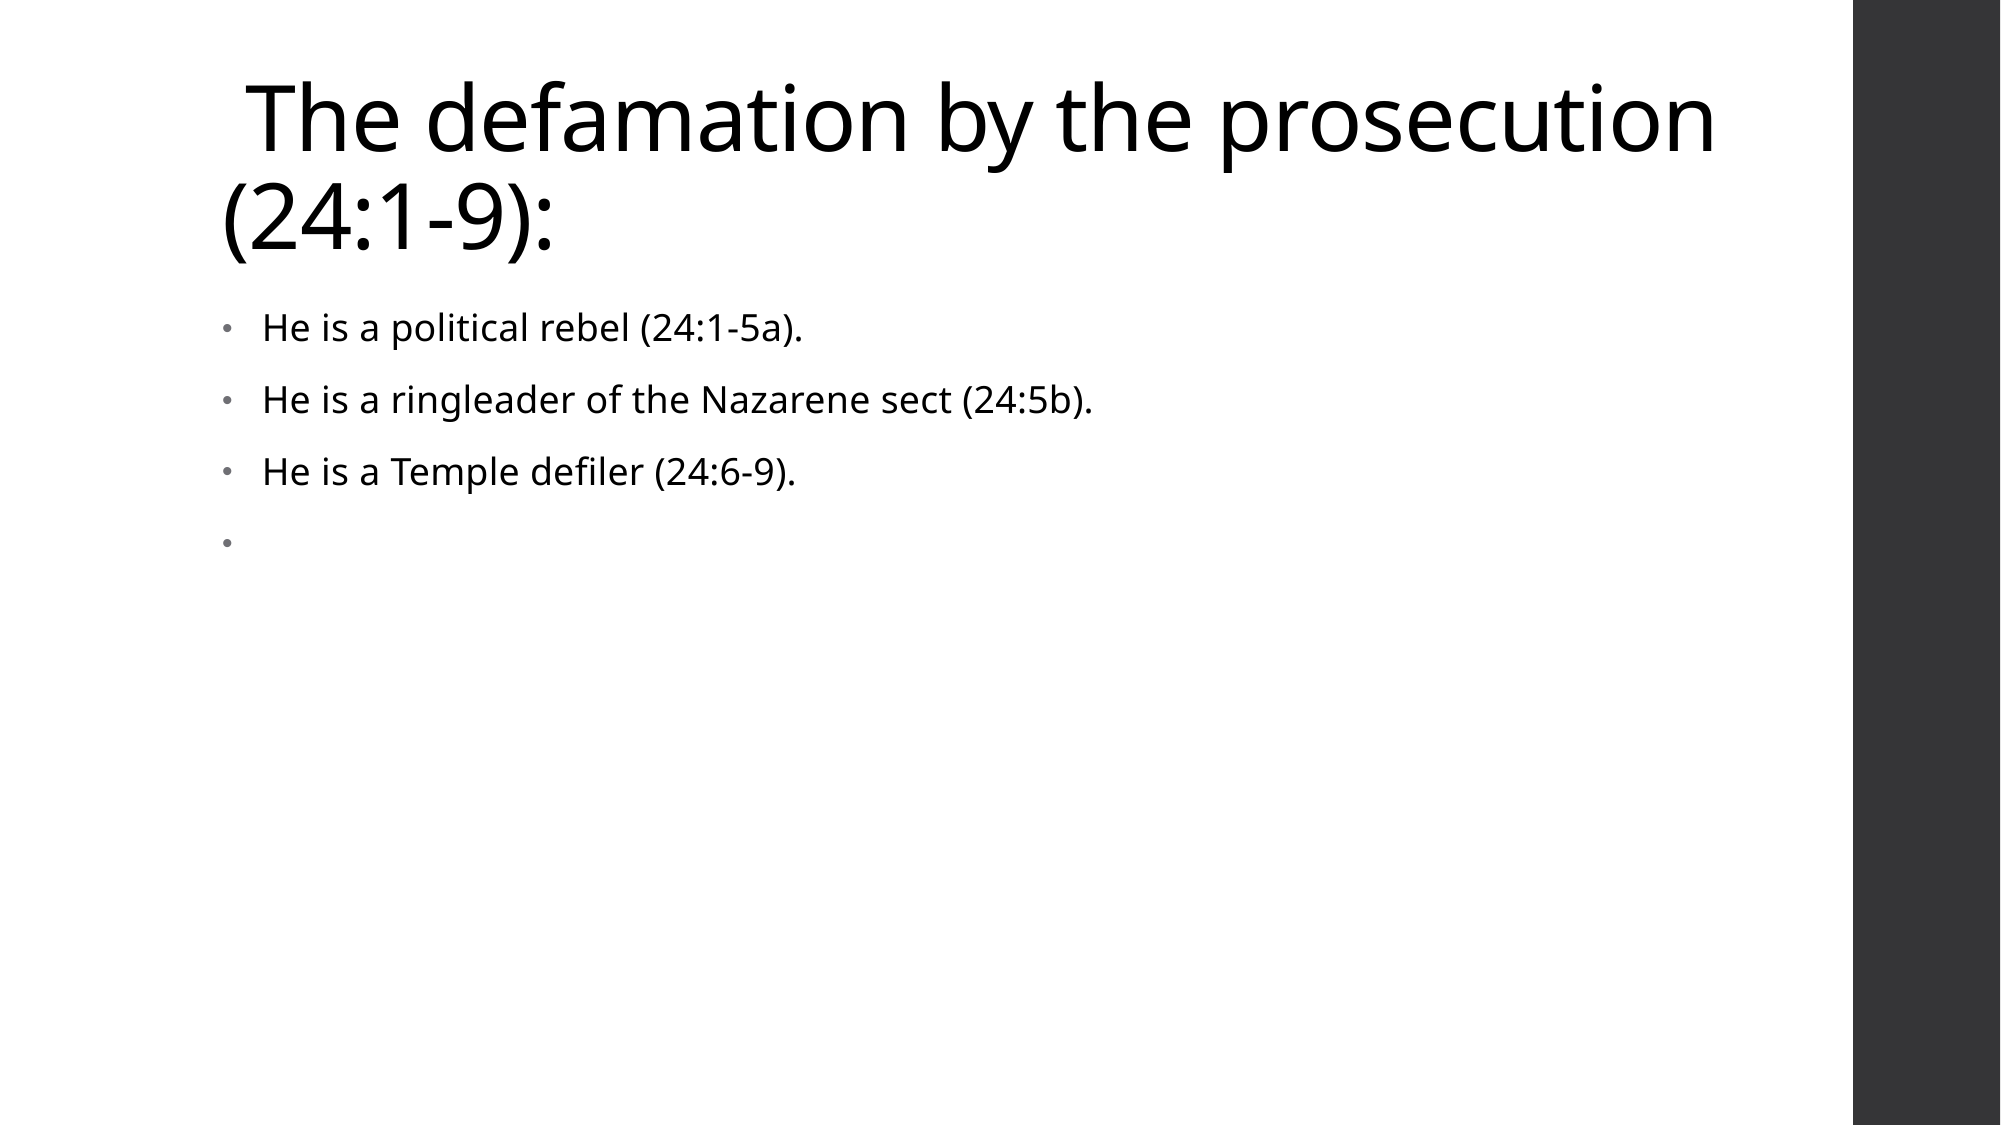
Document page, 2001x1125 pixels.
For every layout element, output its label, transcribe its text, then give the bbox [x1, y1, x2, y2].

title The defamation by the prosecution (24:1-9): [206, 60, 1797, 278]
list He is a political rebel (24:1-5a). He is a ringleader of the Nazarene sect (24:5b). He is a Temple defiler (24:6-9). [206, 299, 1617, 1014]
